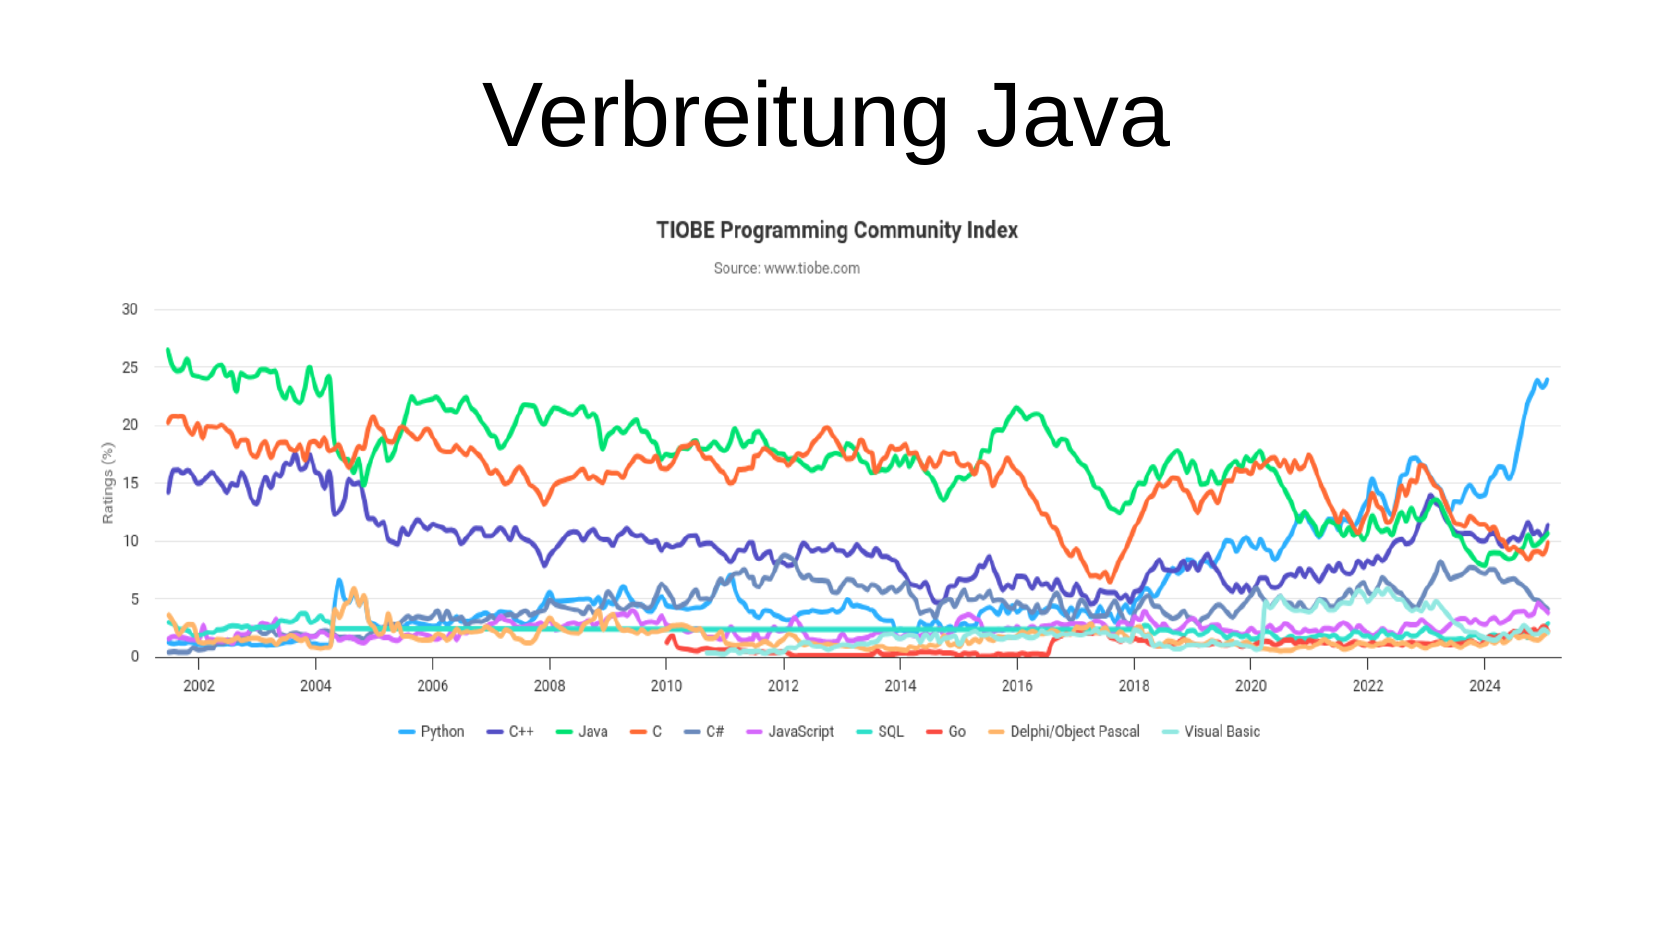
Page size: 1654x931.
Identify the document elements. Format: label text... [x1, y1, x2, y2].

title Verbreitung Java [82, 37, 1571, 193]
picture [82, 195, 1573, 768]
